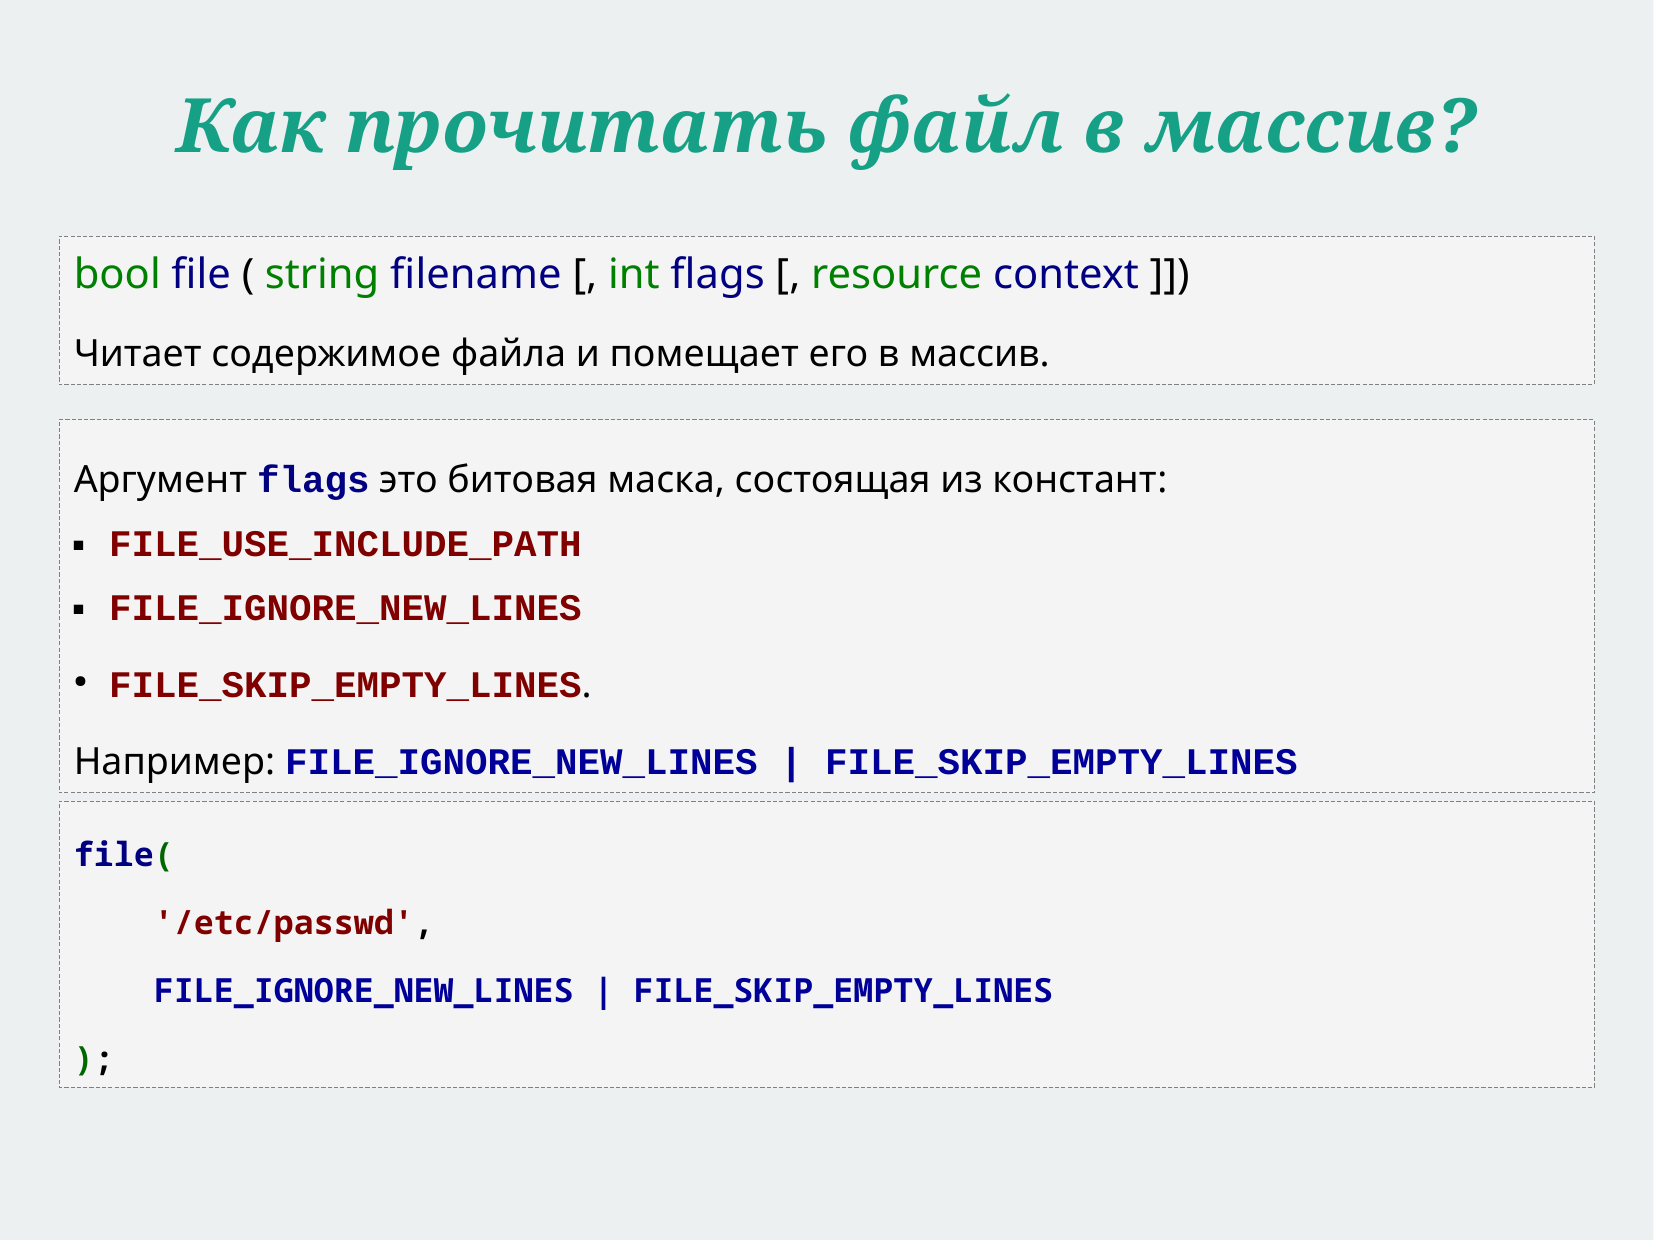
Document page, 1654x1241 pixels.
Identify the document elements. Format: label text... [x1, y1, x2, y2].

title Как прочитать файл в массив? [59, 59, 1595, 187]
text_box bool file ( string filename [, int flags [, resource context ]]) Читает содержимое файла и помещает его в массив. [59, 236, 1595, 384]
text_box Аргумент flags это битовая маска, состоящая из констант: FILE_USE_INCLUDE_PATH FILE_IGNORE_NEW_LINES FILE_SKIP_EMPTY_LINES. Например: FILE_IGNORE_NEW_LINES | FILE_SKIP_EMPTY_LINES [59, 419, 1595, 762]
text_box file( '/etc/passwd', FILE_IGNORE_NEW_LINES | FILE_SKIP_EMPTY_LINES ); [59, 801, 1595, 1030]
